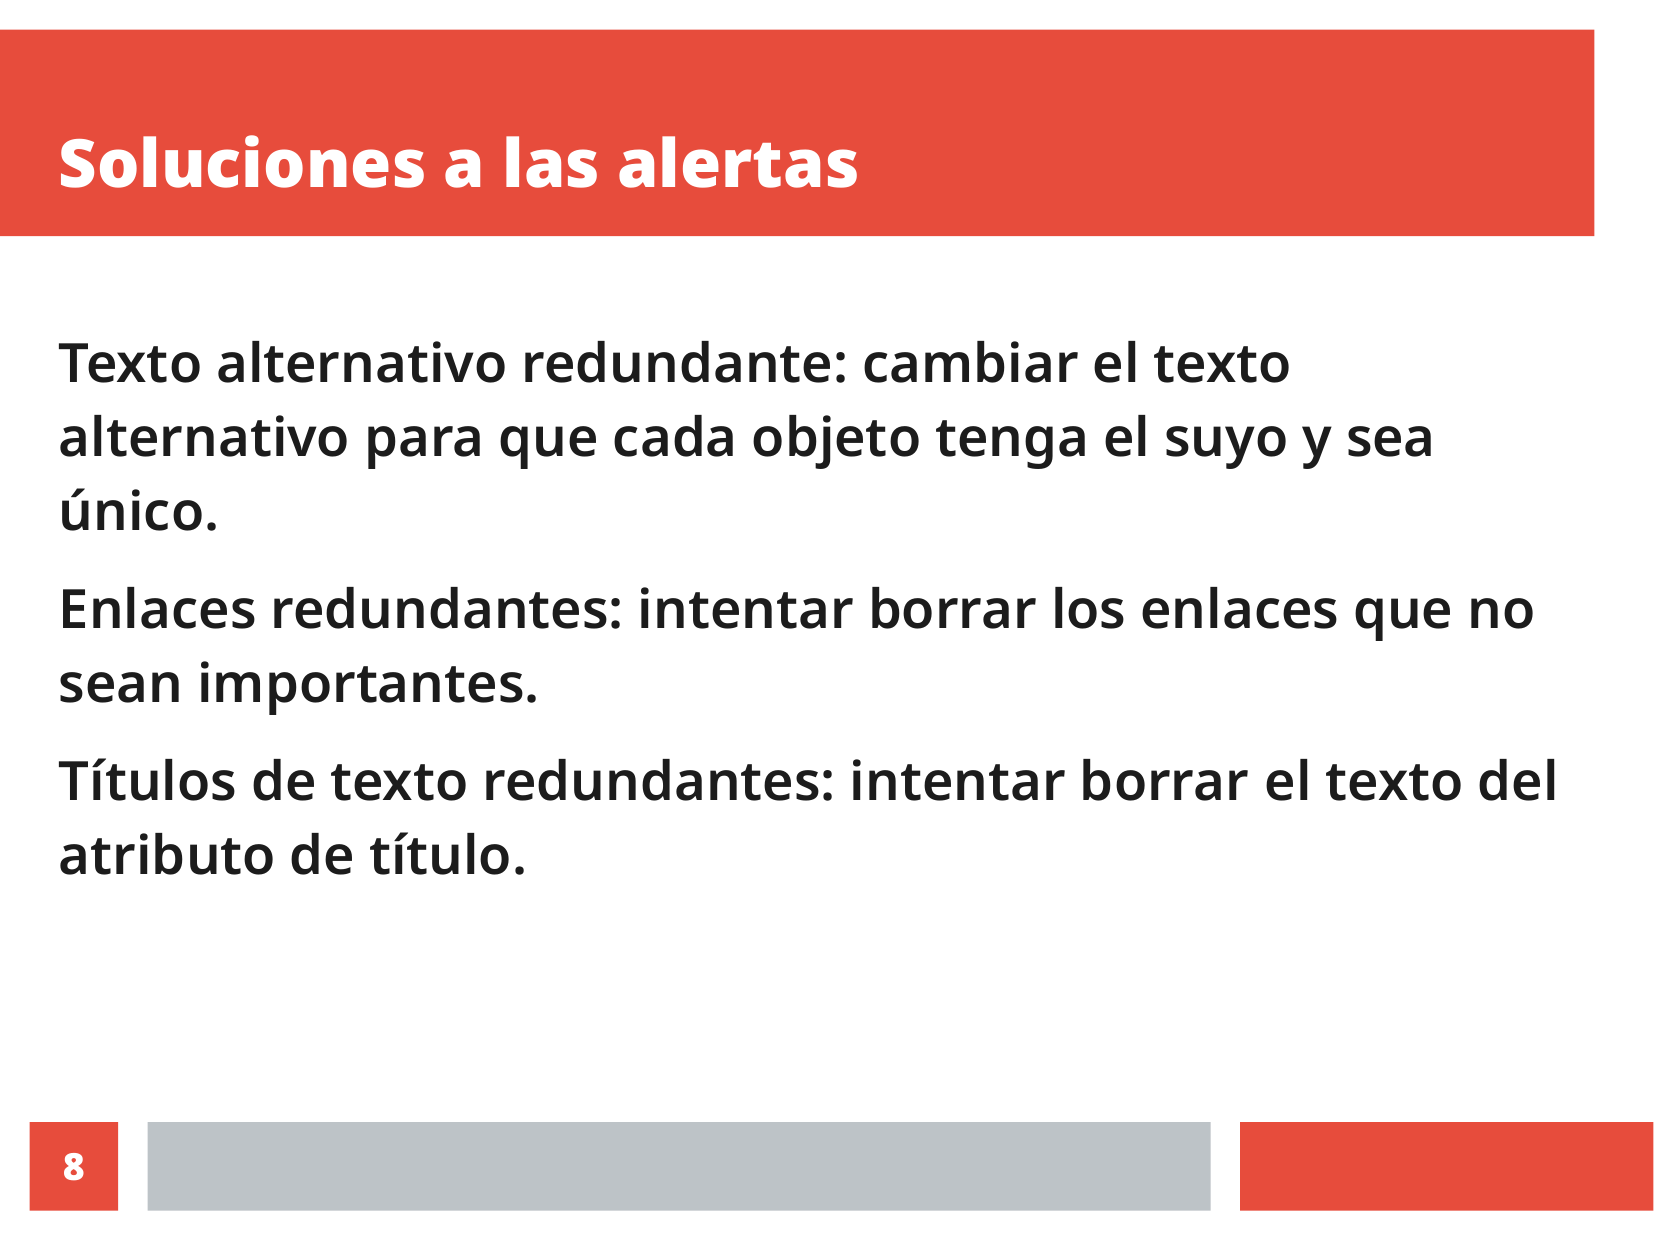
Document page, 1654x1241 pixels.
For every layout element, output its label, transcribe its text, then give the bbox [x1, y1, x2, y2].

title Soluciones a las alertas [59, 59, 1595, 207]
list Texto alternativo redundante: cambiar el texto alternativo para que cada objeto tenga el suyo y sea único. Enlaces redundantes: intentar borrar los enlaces que no sean importantes. Títulos de texto redundantes: intentar borrar el texto del atributo de título. [59, 324, 1565, 1093]
